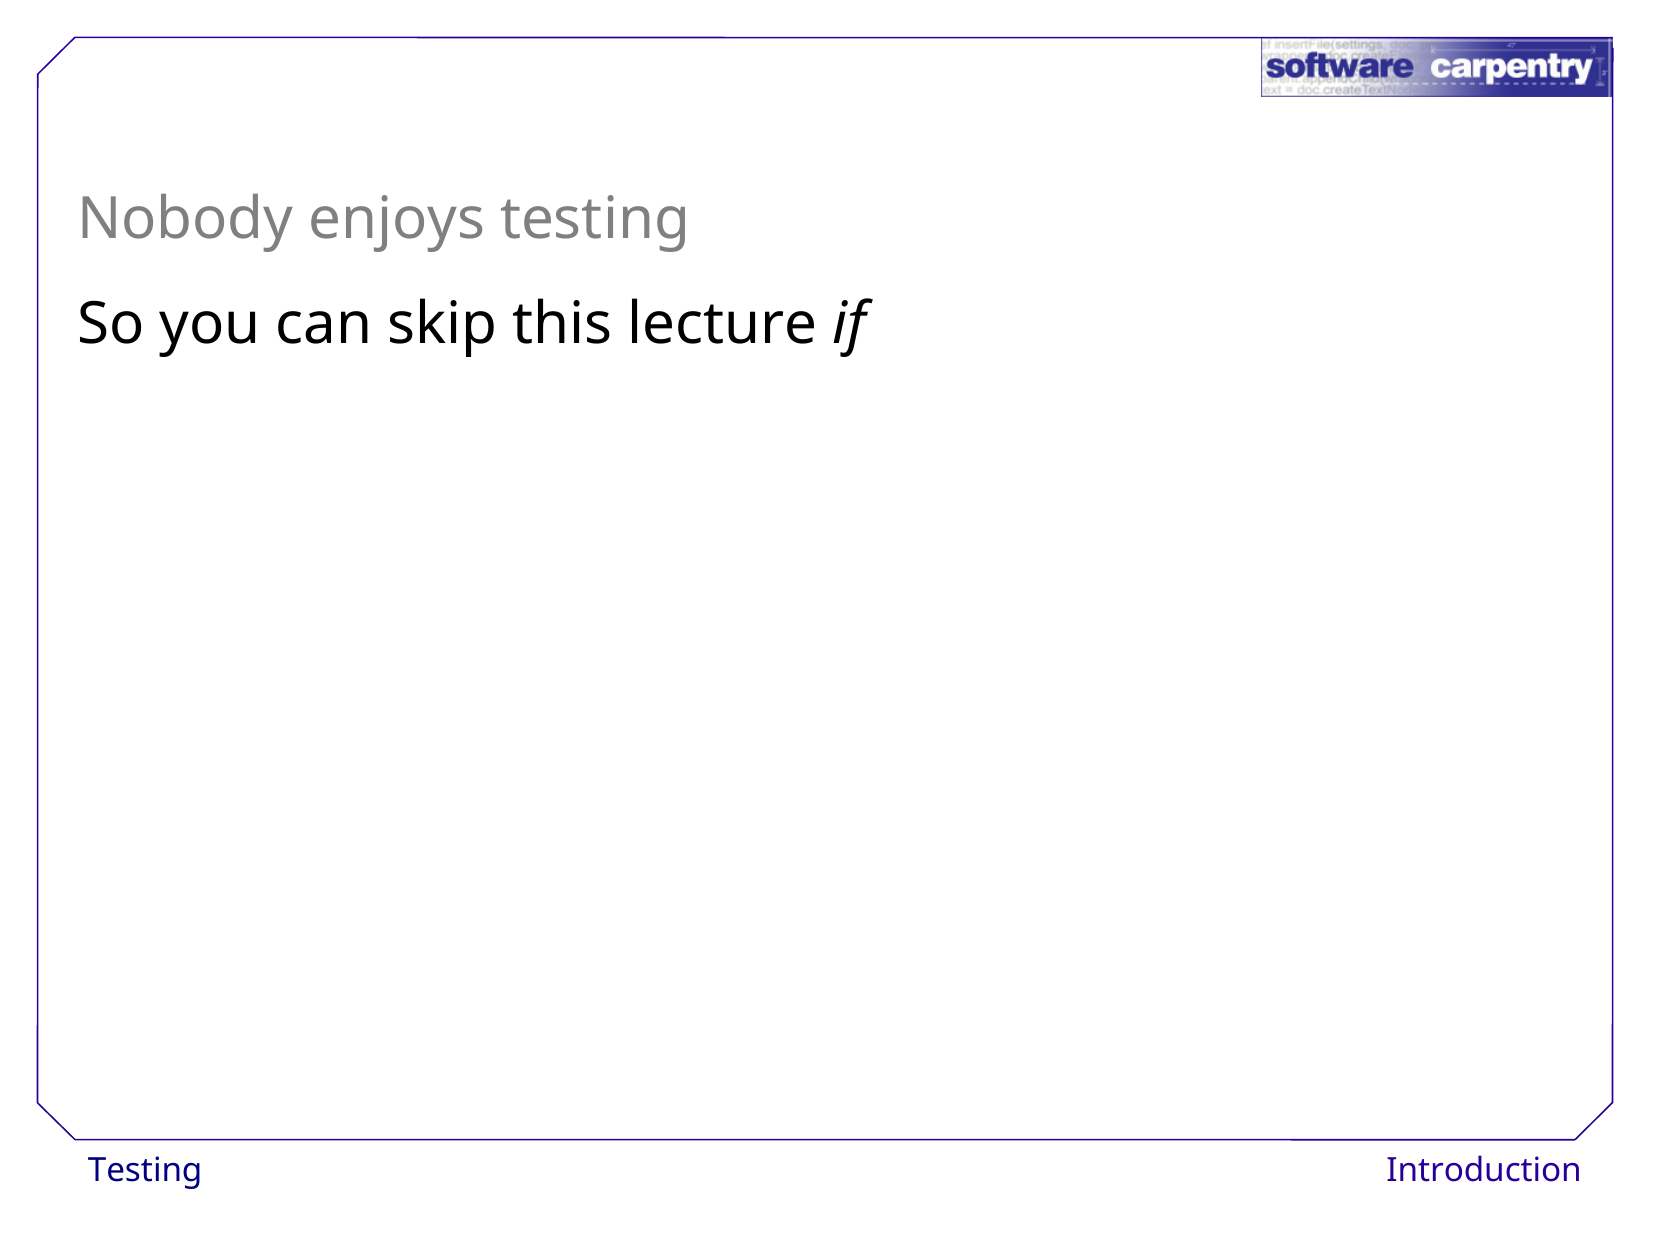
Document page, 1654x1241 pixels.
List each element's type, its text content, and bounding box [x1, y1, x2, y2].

text_box Nobody enjoys testing So you can skip this lecture if [62, 137, 1032, 364]
picture [1261, 39, 1613, 97]
